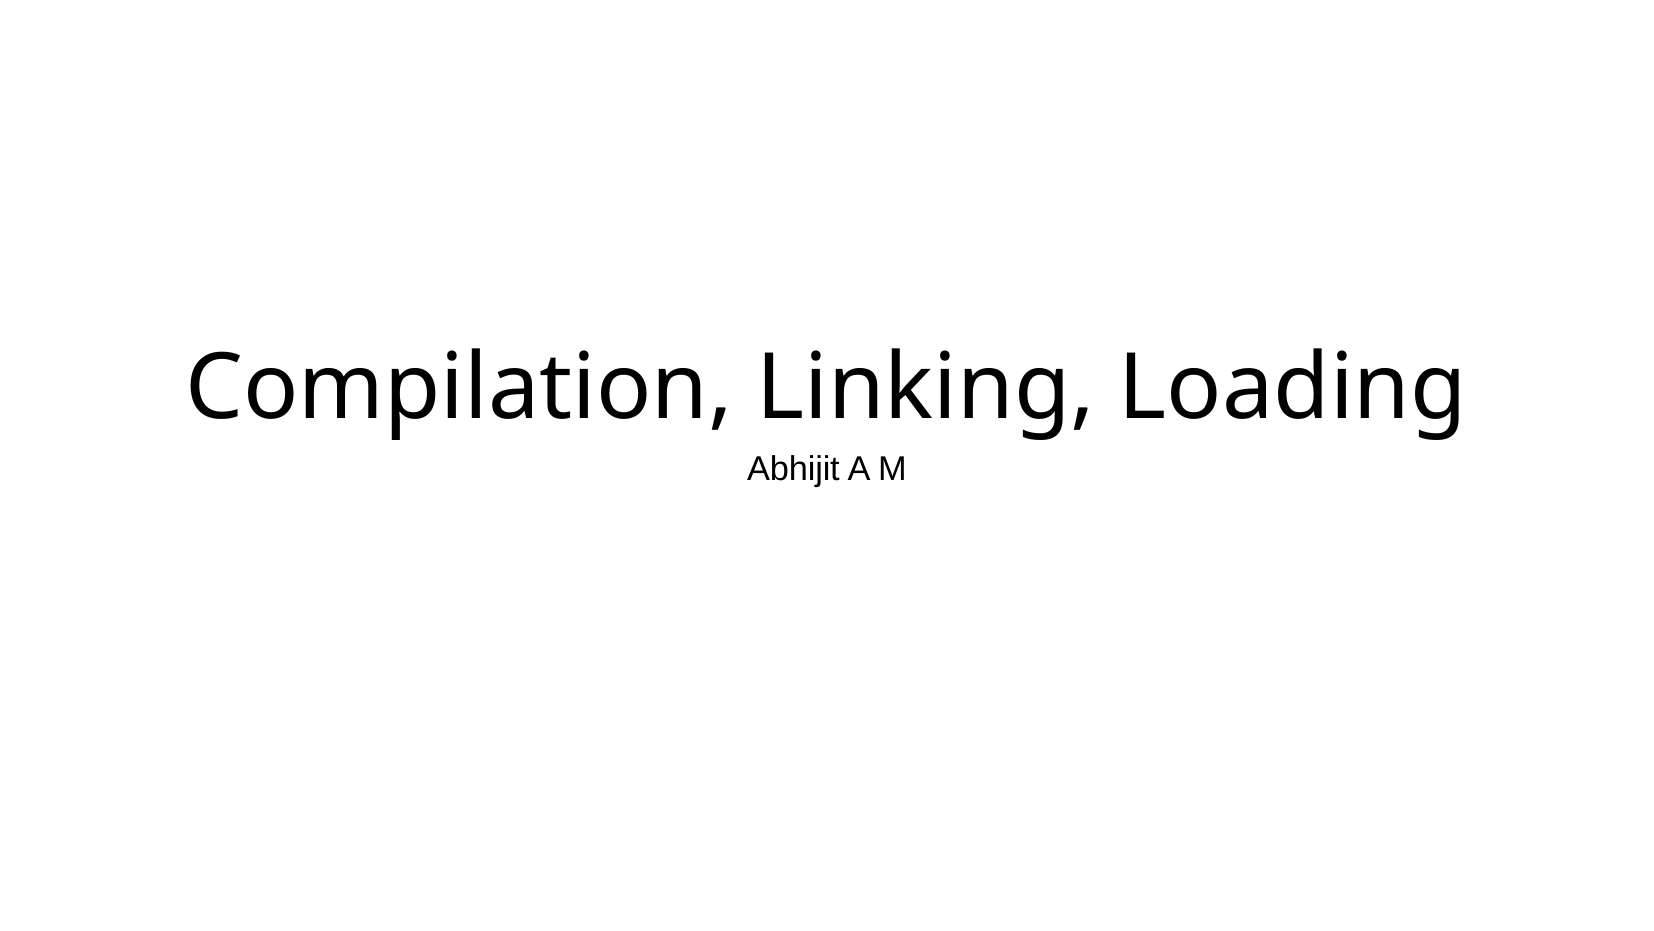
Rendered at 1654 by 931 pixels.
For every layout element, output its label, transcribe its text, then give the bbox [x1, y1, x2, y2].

subtitle Abhijit A M [82, 217, 1571, 758]
